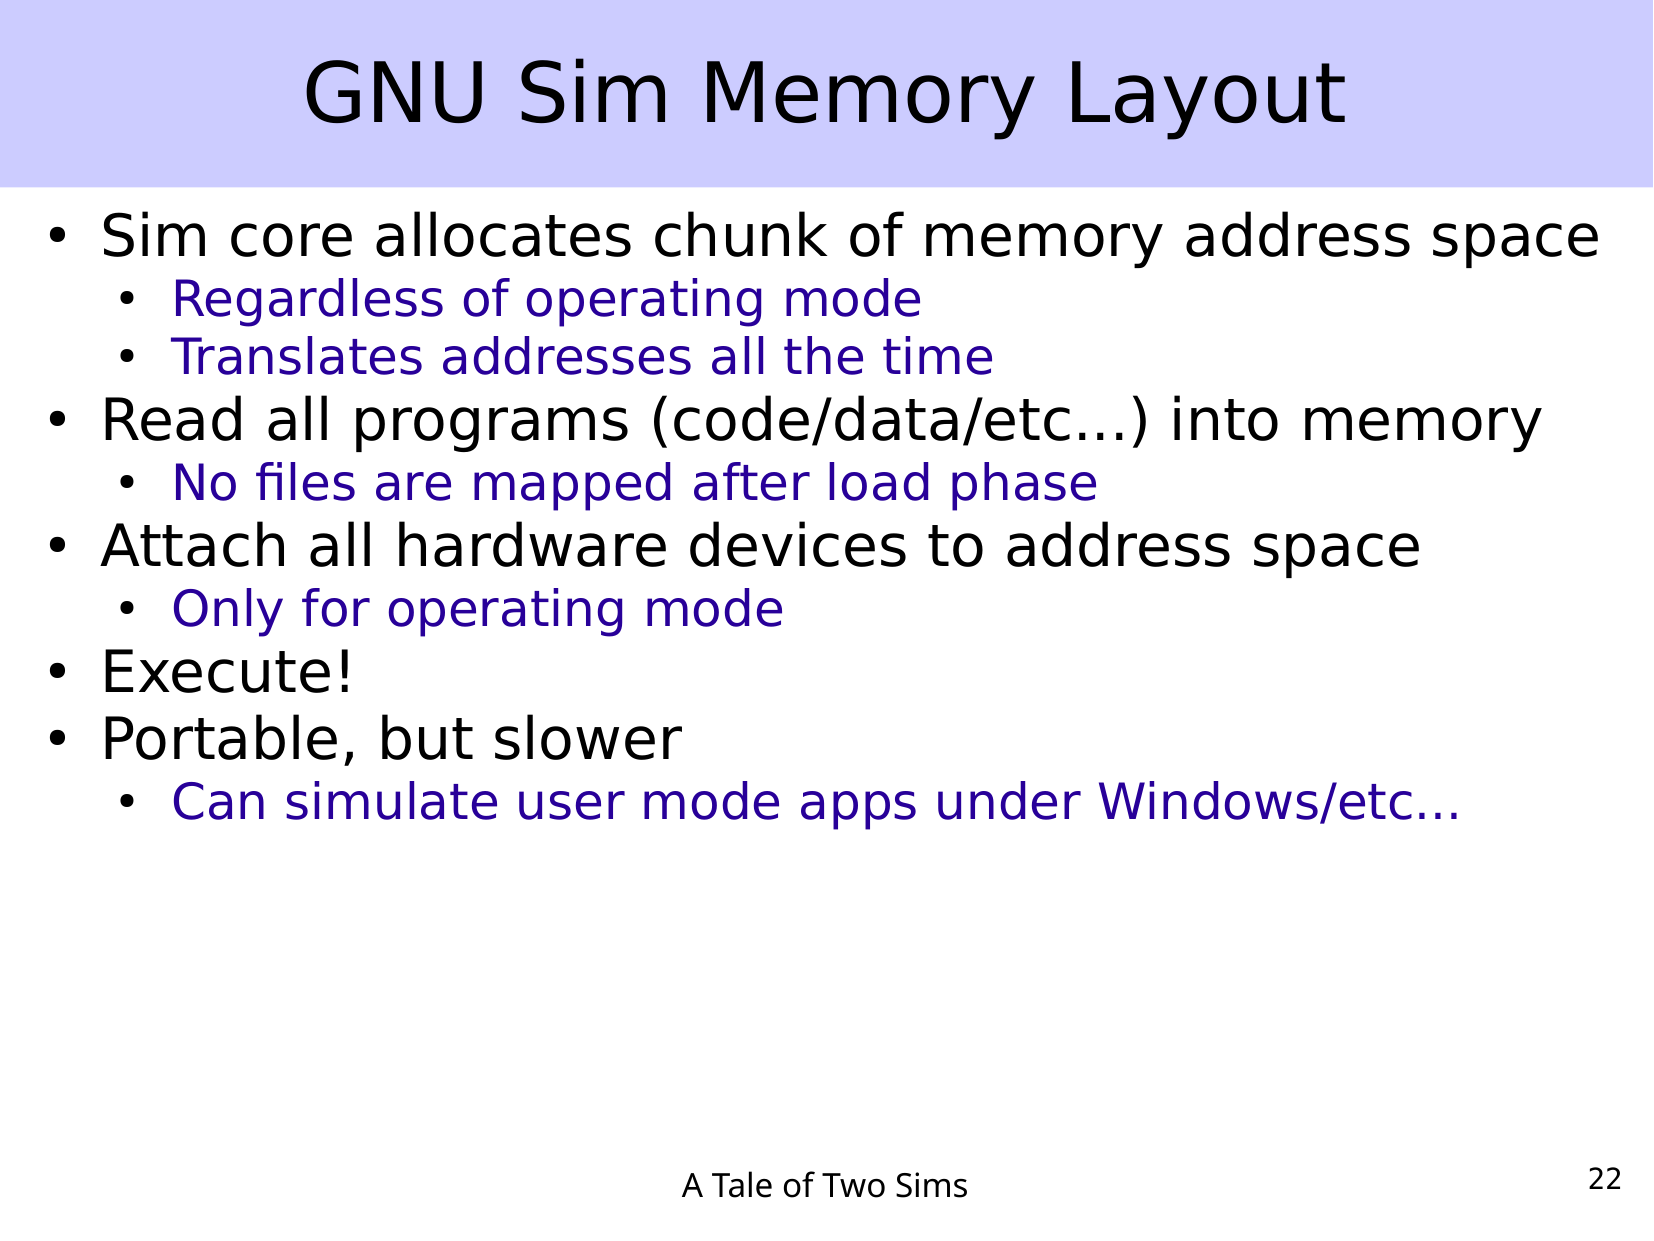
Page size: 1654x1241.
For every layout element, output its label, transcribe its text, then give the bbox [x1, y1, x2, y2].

list Sim core allocates chunk of memory address space Regardless of operating mode Translates addresses all the time Read all programs (code/data/etc...) into memory No files are mapped after load phase Attach all hardware devices to address space Only for operating mode Execute! Portable, but slower Can simulate user mode apps under Windows/etc... [29, 201, 1620, 1151]
title GNU Sim Memory Layout [0, 0, 1651, 188]
